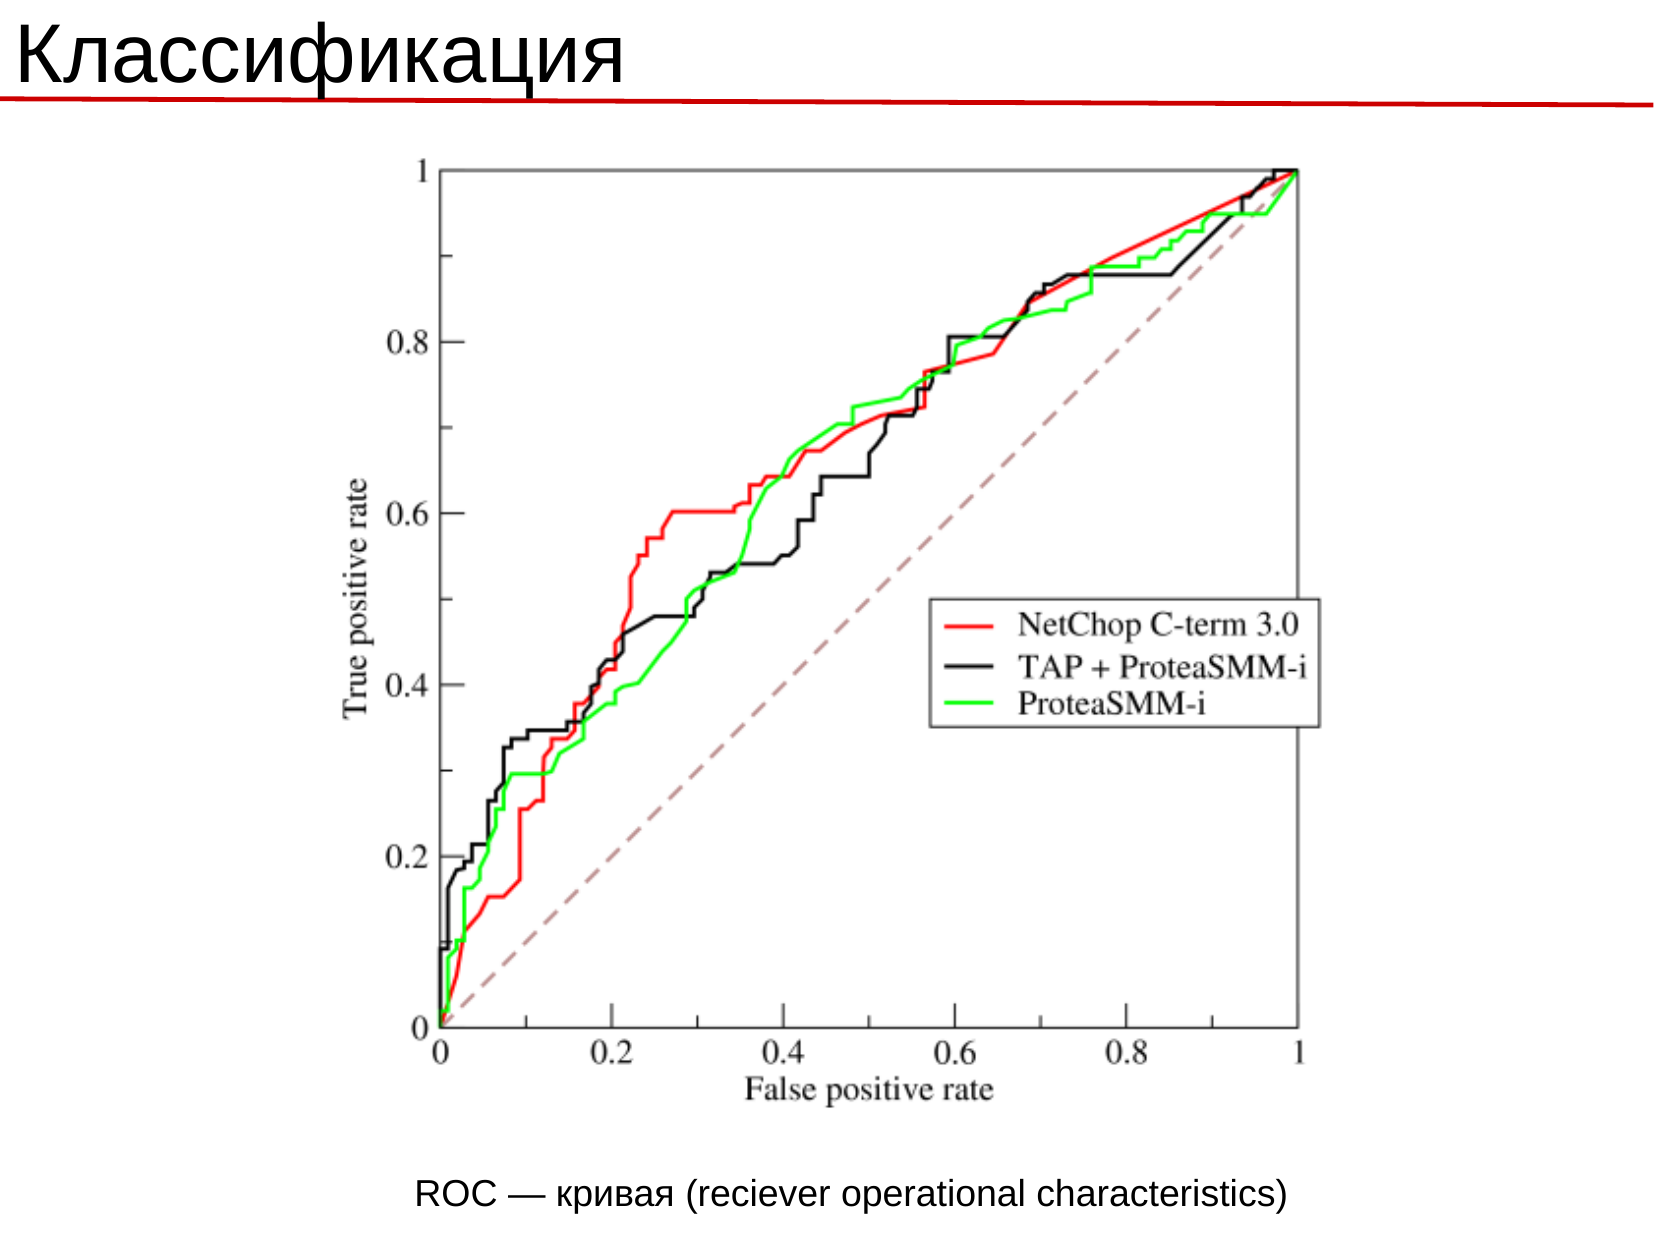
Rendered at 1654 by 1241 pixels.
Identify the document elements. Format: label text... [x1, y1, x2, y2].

text_box Классификация [0, 0, 1171, 111]
picture [341, 157, 1324, 1110]
text_box ROC — кривая (reciever operational characteristics) [399, 1165, 1367, 1241]
